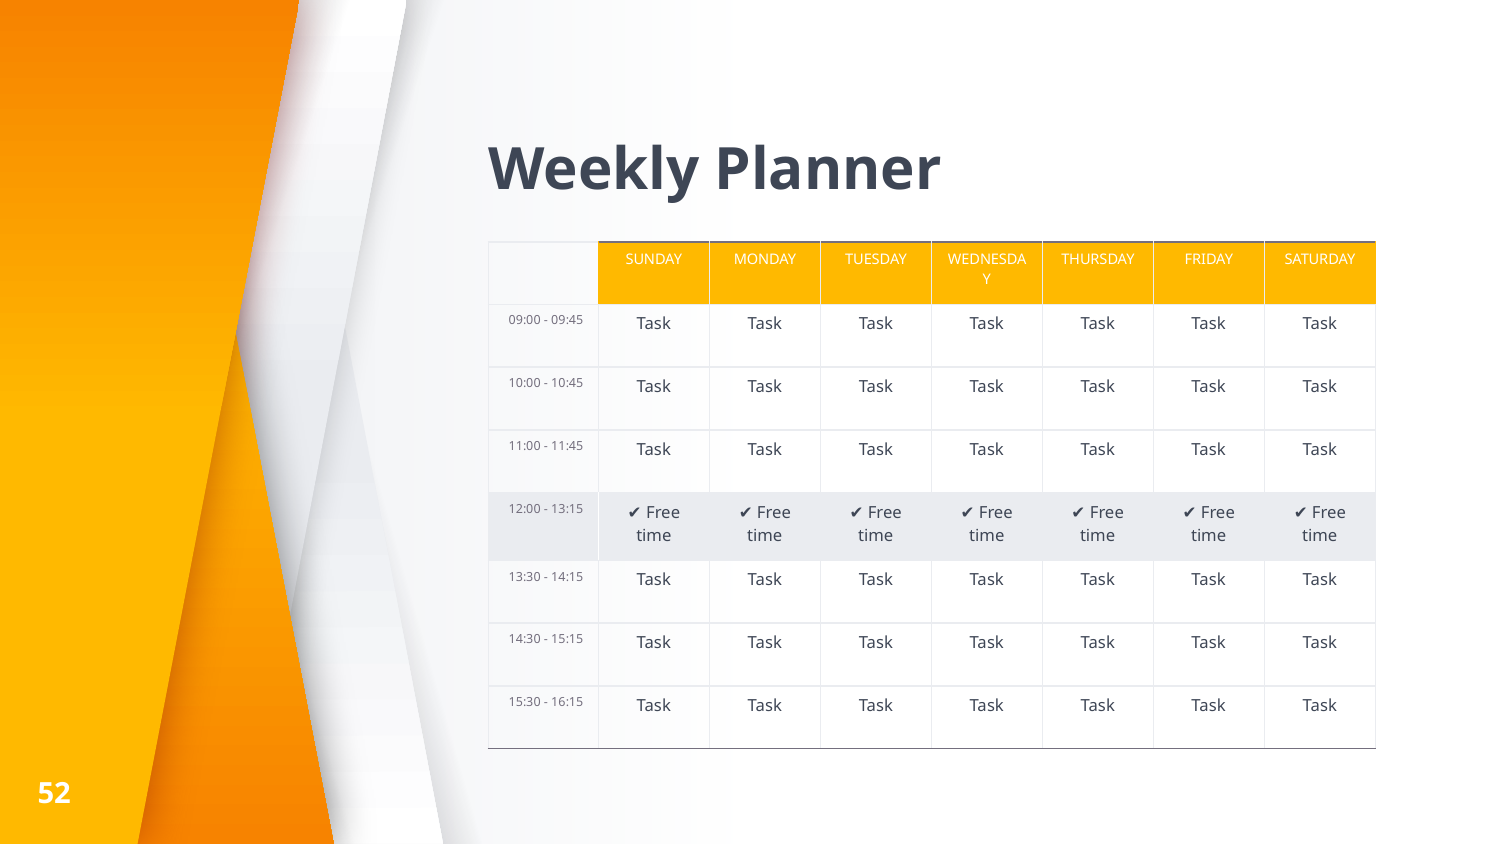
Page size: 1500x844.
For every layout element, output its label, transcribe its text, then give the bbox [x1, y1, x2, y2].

table_cell 15:30 - 16:15 [489, 687, 598, 748]
table_cell Task [821, 368, 931, 429]
table_cell Task [1265, 368, 1375, 429]
table_header SATURDAY [1265, 243, 1375, 304]
table_header [489, 243, 598, 304]
table_cell 11:00 - 11:45 [489, 431, 598, 492]
table_cell Task [932, 687, 1042, 748]
table_cell Task [710, 431, 820, 492]
table_cell Task [599, 687, 709, 748]
table_cell 10:00 - 10:45 [489, 368, 598, 429]
table_header TUESDAY [821, 243, 931, 304]
table_cell Task [599, 624, 709, 685]
text_box Weekly Planner [488, 137, 1385, 202]
table_cell Task [1265, 687, 1375, 748]
table_cell ✔ Free time [1043, 493, 1153, 560]
table_cell ✔ Free time [932, 493, 1042, 560]
table_header THURSDAY [1043, 243, 1153, 304]
text_box <número> [37, 773, 98, 816]
table_cell Task [821, 431, 931, 492]
table_cell Task [1154, 368, 1264, 429]
table_cell Task [1154, 561, 1264, 622]
table_cell Task [599, 305, 709, 366]
table_cell Task [710, 687, 820, 748]
table_cell ✔ Free time [1154, 493, 1264, 560]
table_header FRIDAY [1154, 243, 1264, 304]
table_cell Task [1154, 305, 1264, 366]
table_cell Task [932, 561, 1042, 622]
table_cell Task [1265, 624, 1375, 685]
table_cell Task [1043, 368, 1153, 429]
table_cell Task [821, 624, 931, 685]
table_cell Task [1043, 305, 1153, 366]
table_cell Task [599, 561, 709, 622]
table_cell Task [599, 431, 709, 492]
table_cell Task [1154, 624, 1264, 685]
table_cell Task [821, 687, 931, 748]
table_cell ✔ Free time [821, 493, 931, 560]
table_header WEDNESDAY [932, 243, 1042, 304]
table_cell Task [932, 624, 1042, 685]
table_cell Task [821, 305, 931, 366]
table_cell Task [599, 368, 709, 429]
table_cell Task [1154, 687, 1264, 748]
table_header SUNDAY [599, 243, 709, 304]
table_cell Task [932, 305, 1042, 366]
table_cell Task [710, 305, 820, 366]
table_cell 12:00 - 13:15 [489, 493, 598, 560]
table_cell Task [1043, 431, 1153, 492]
table_cell ✔ Free time [599, 493, 709, 560]
table_cell 13:30 - 14:15 [489, 561, 598, 622]
table_header MONDAY [710, 243, 820, 304]
table_cell 14:30 - 15:15 [489, 624, 598, 685]
table_cell 09:00 - 09:45 [489, 305, 598, 366]
table_cell ✔ Free time [1265, 493, 1375, 560]
table_cell Task [1043, 624, 1153, 685]
table_cell Task [710, 624, 820, 685]
table_cell Task [710, 561, 820, 622]
table_cell Task [1265, 305, 1375, 366]
table_cell Task [1265, 561, 1375, 622]
table_cell Task [710, 368, 820, 429]
table_cell Task [1043, 561, 1153, 622]
table_cell Task [1154, 431, 1264, 492]
table_cell Task [932, 431, 1042, 492]
table_cell ✔ Free time [710, 493, 820, 560]
table_cell Task [932, 368, 1042, 429]
table_cell Task [821, 561, 931, 622]
table_cell Task [1043, 687, 1153, 748]
table_cell Task [1265, 431, 1375, 492]
